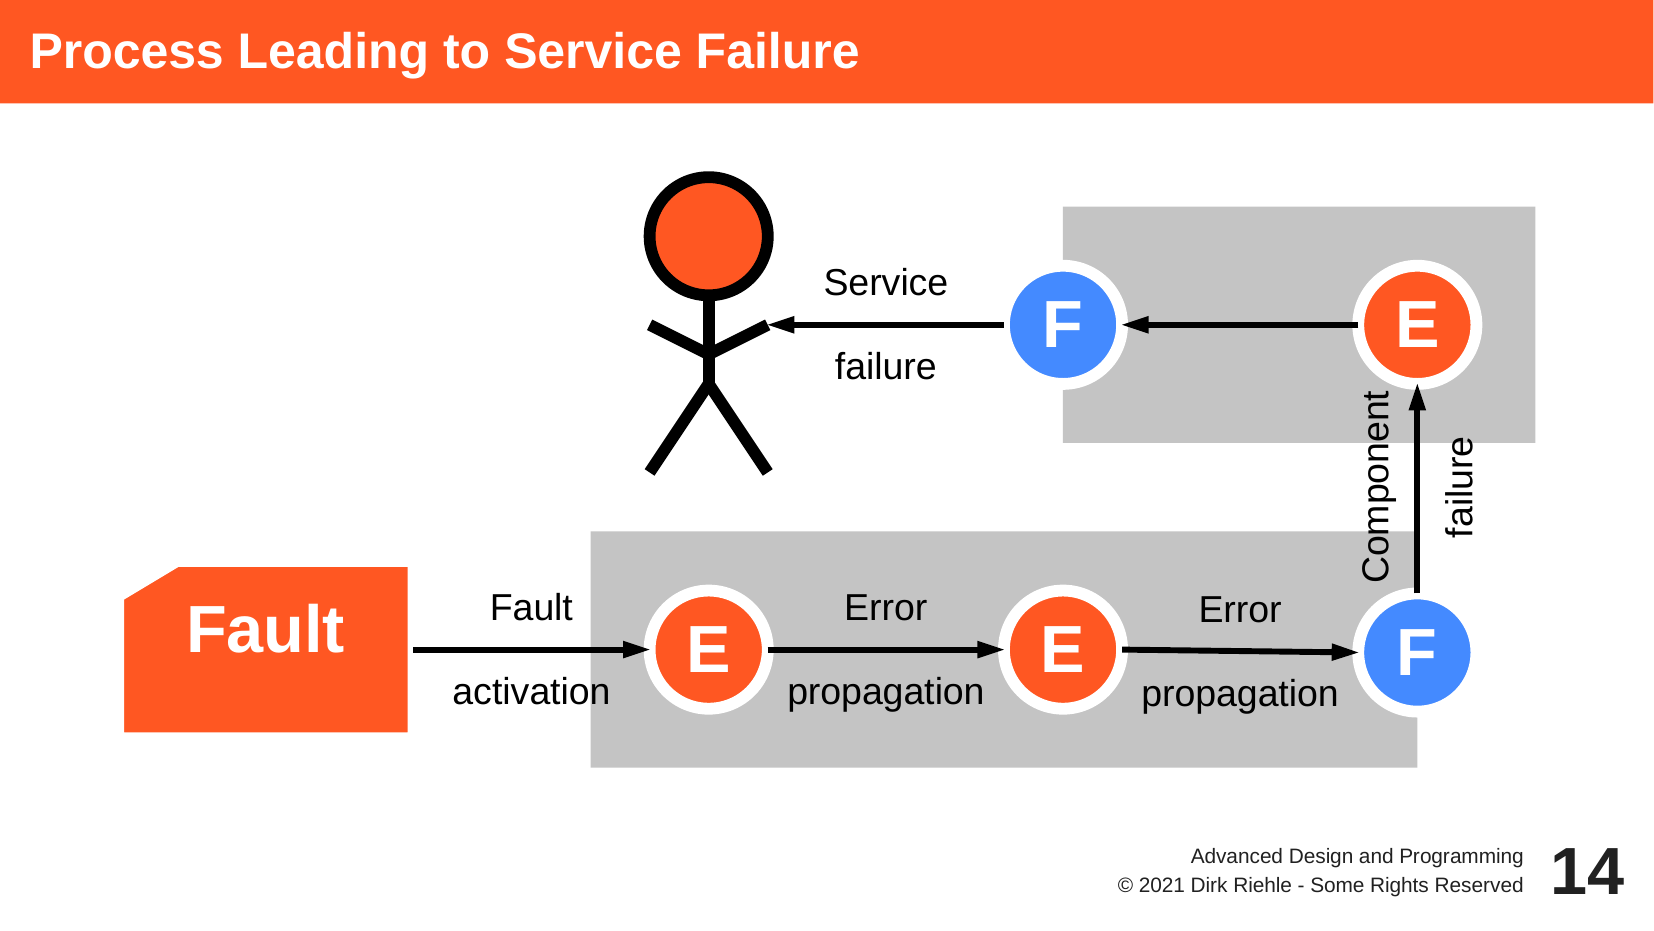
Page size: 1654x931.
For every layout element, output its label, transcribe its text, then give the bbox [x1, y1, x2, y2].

title Process Leading to Service Failure [0, 0, 1654, 104]
text_box [1062, 206, 1536, 443]
text_box F [1004, 265, 1123, 384]
text_box F [1358, 650, 1477, 712]
text_box Fault [118, 561, 414, 739]
text_box [1062, 326, 1328, 443]
text_box E [649, 590, 768, 709]
text_box E [1003, 590, 1122, 709]
text_box [649, 177, 768, 296]
text_box [590, 651, 1418, 768]
text_box Component failure [1328, 324, 1506, 650]
text_box [590, 531, 1328, 649]
text_box E [1358, 265, 1477, 324]
